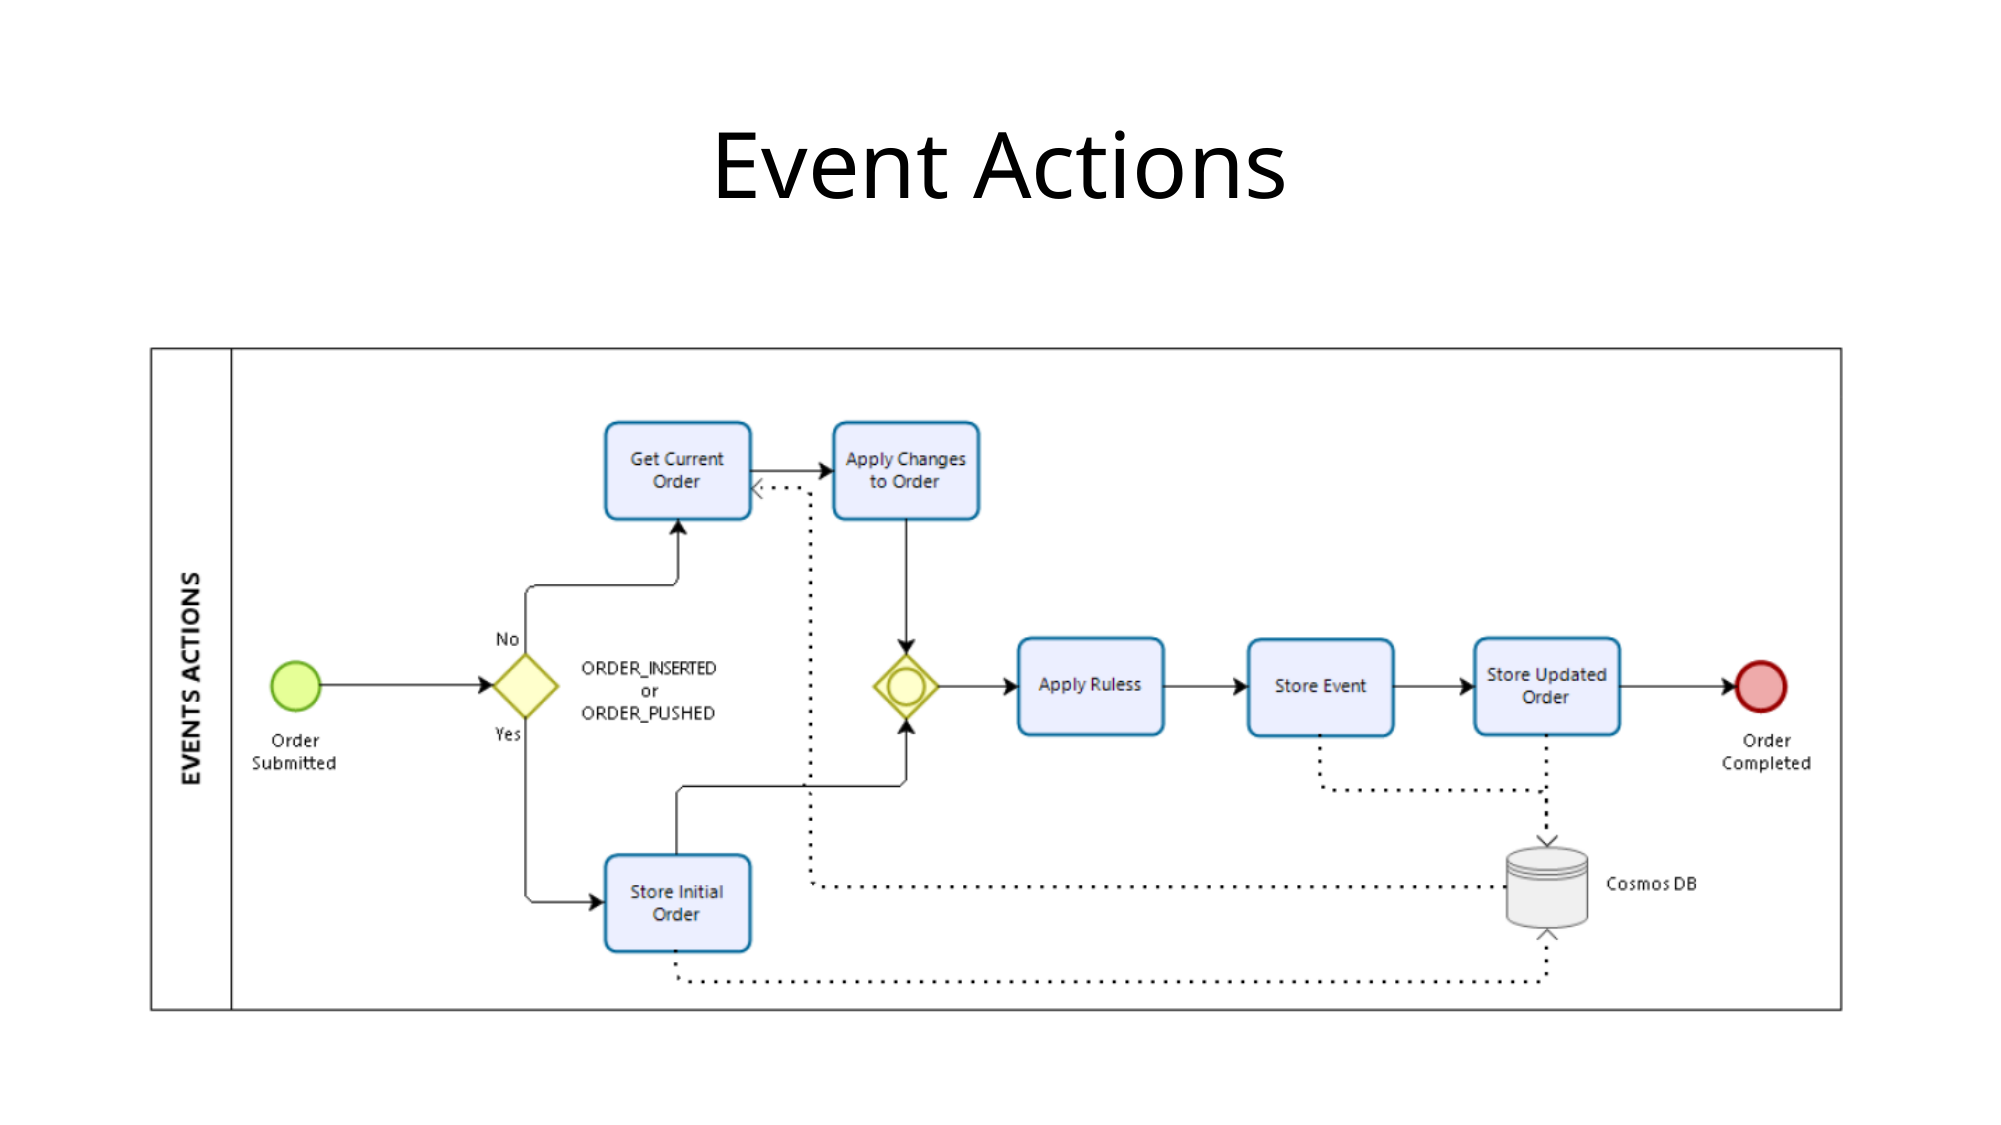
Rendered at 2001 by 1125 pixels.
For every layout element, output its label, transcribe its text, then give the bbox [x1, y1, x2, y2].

picture [70, 282, 1931, 1066]
title Event Actions [137, 59, 1863, 278]
